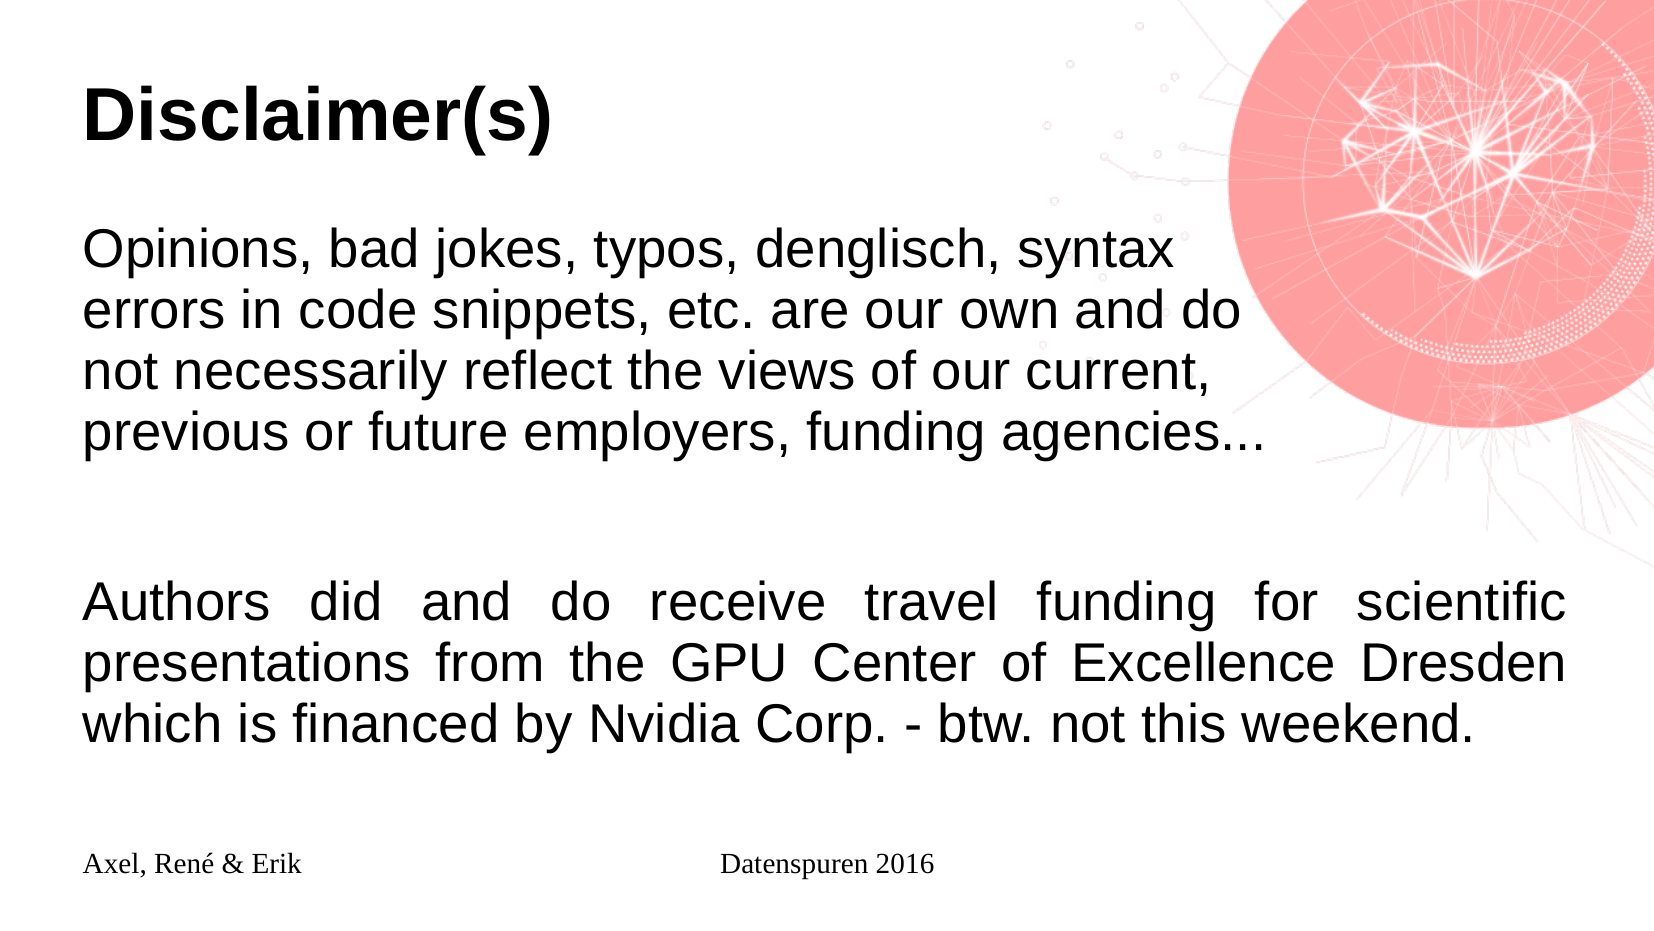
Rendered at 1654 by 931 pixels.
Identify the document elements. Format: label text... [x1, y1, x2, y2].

title Disclaimer(s) [82, 37, 1571, 193]
list Opinions, bad jokes, typos, denglisch, syntax errors in code snippets, etc. are our own and do not necessarily reflect the views of our current, previous or future employers, funding agencies... Authors did and do receive travel funding for scientific presentations from the GPU Center of Excellence Dresden which is financed by Nvidia Corp. - btw. not this weekend. [82, 217, 1571, 758]
